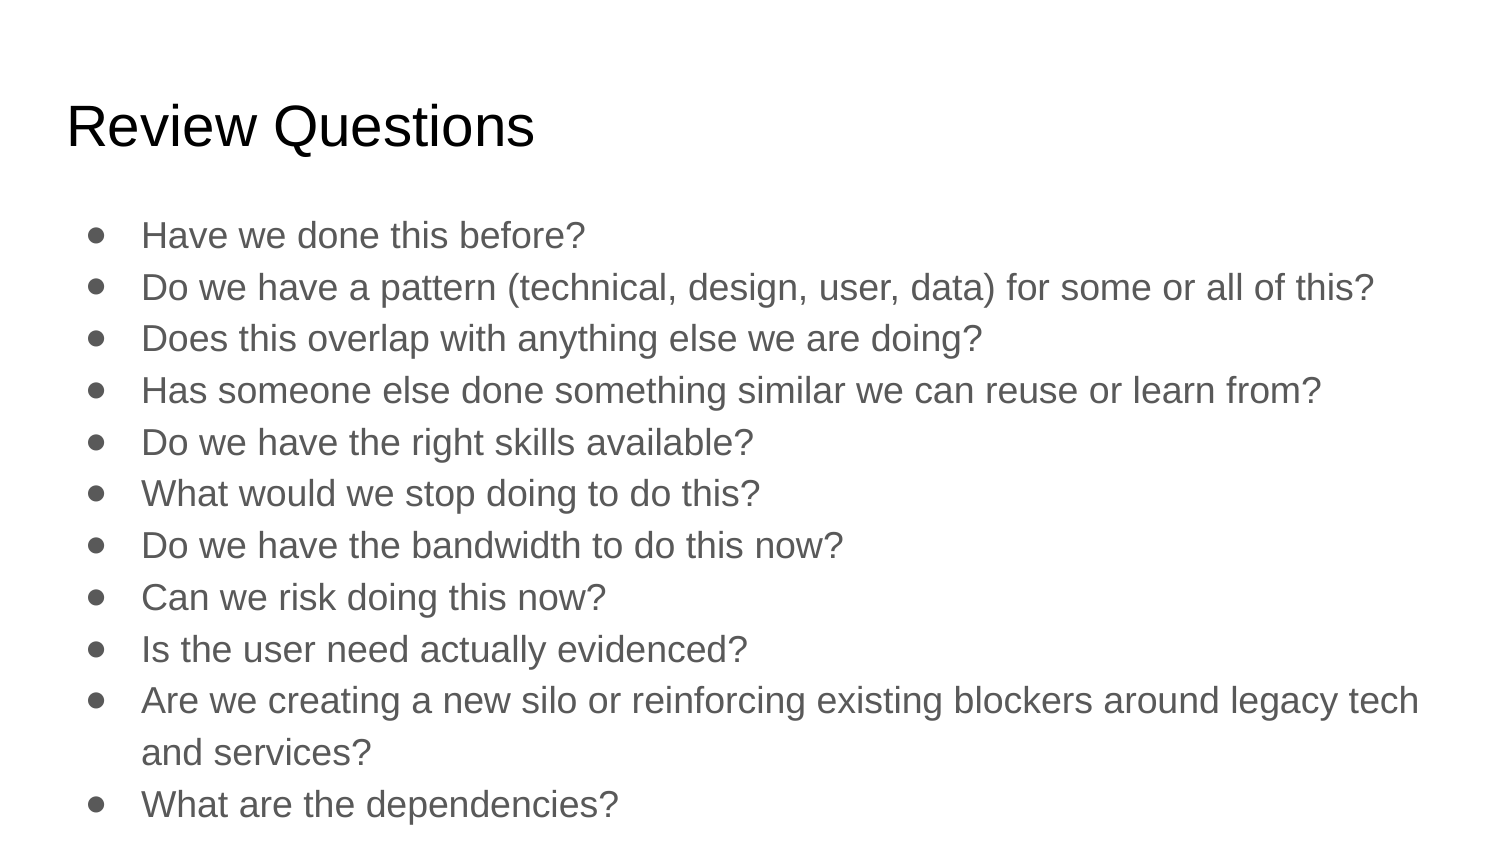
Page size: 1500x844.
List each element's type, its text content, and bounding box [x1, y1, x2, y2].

title Review Questions [51, 72, 1449, 167]
list Have we done this before? Do we have a pattern (technical, design, user, data) for some or all of this? Does this overlap with anything else we are doing? Has someone else done something similar we can reuse or learn from? Do we have the right skills available? What would we stop doing to do this? Do we have the bandwidth to do this now? Can we risk doing this now? Is the user need actually evidenced? Are we creating a new silo or reinforcing existing blockers around legacy tech and services? What are the dependencies? [51, 189, 1449, 750]
